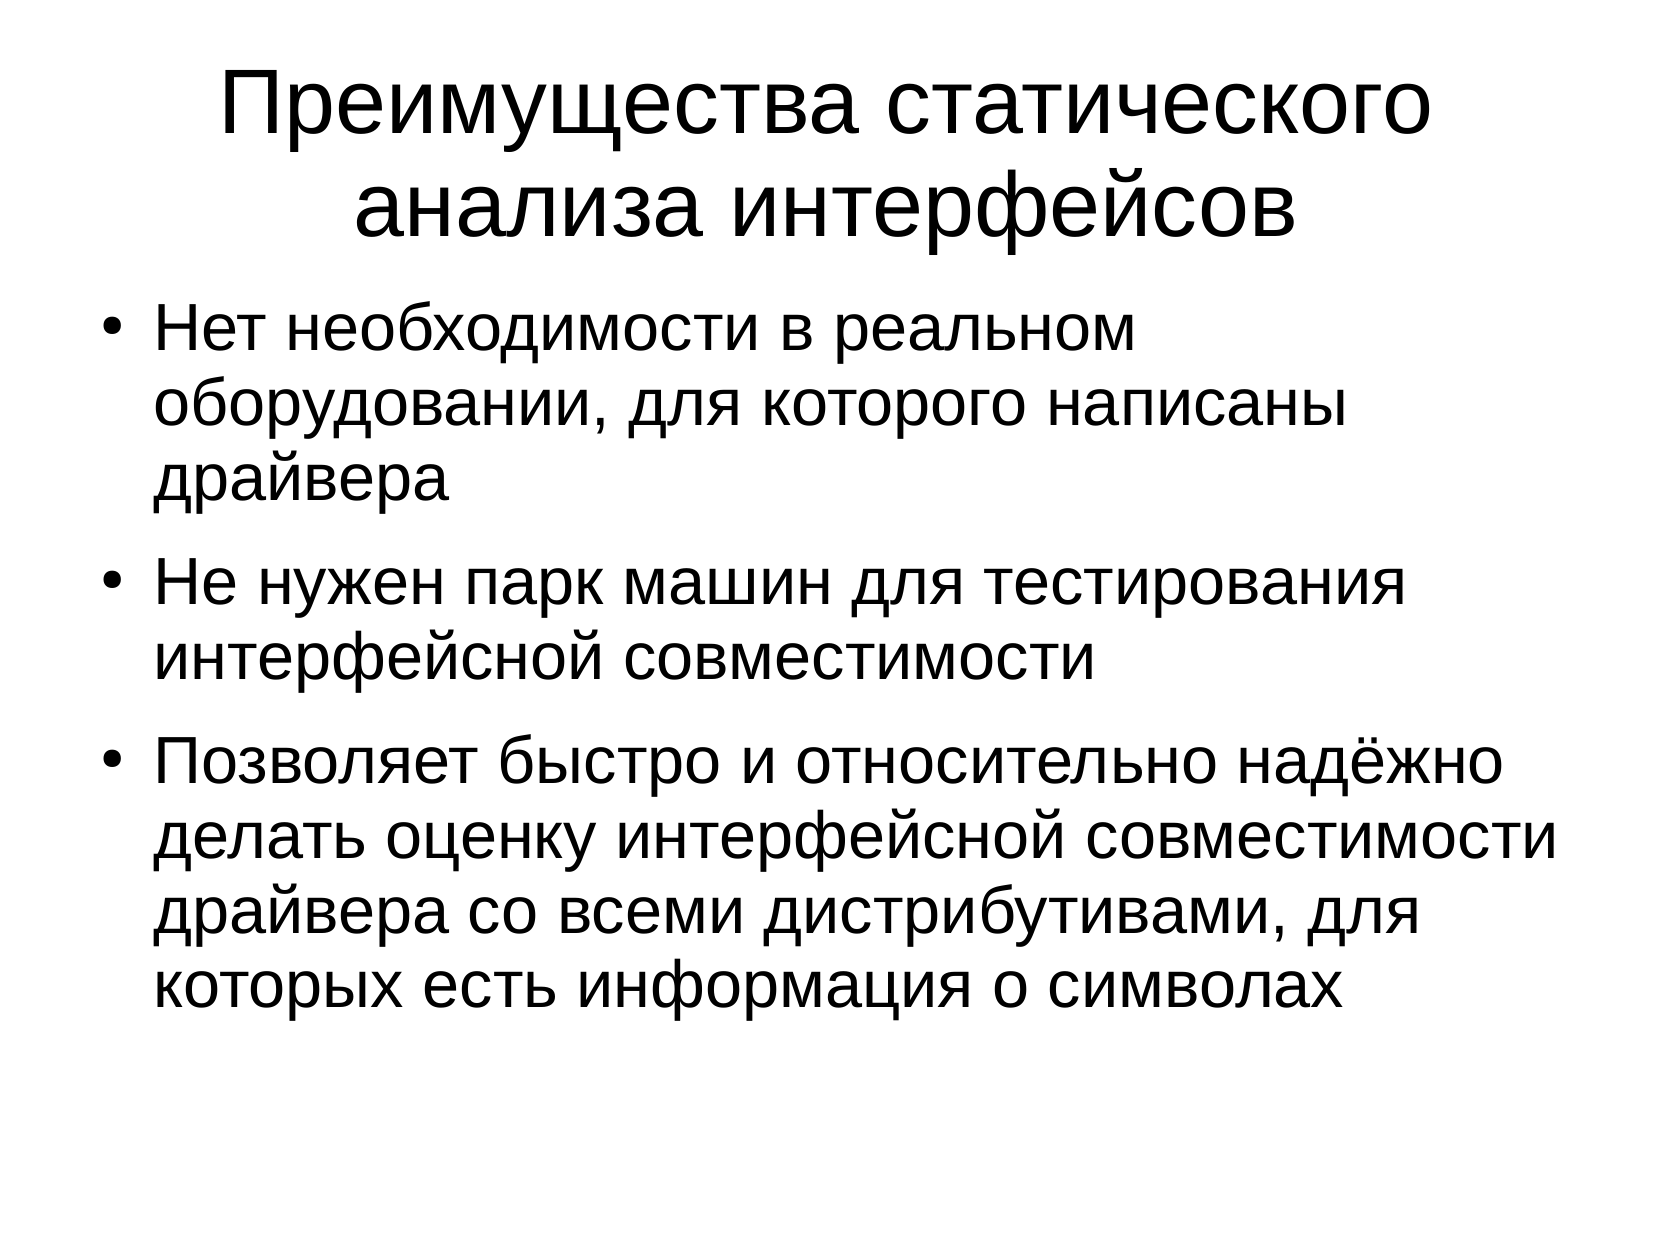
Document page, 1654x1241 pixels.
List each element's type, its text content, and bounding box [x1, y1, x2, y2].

list Нет необходимости в реальном оборудовании, для которого написаны драйвера Не нужен парк машин для тестирования интерфейсной совместимости Позволяет быстро и относительно надёжно делать оценку интерфейсной совместимости драйвера со всеми дистрибутивами, для которых есть информация о символах [82, 290, 1571, 1109]
title Преимущества статического анализа интерфейсов [82, 50, 1571, 256]
